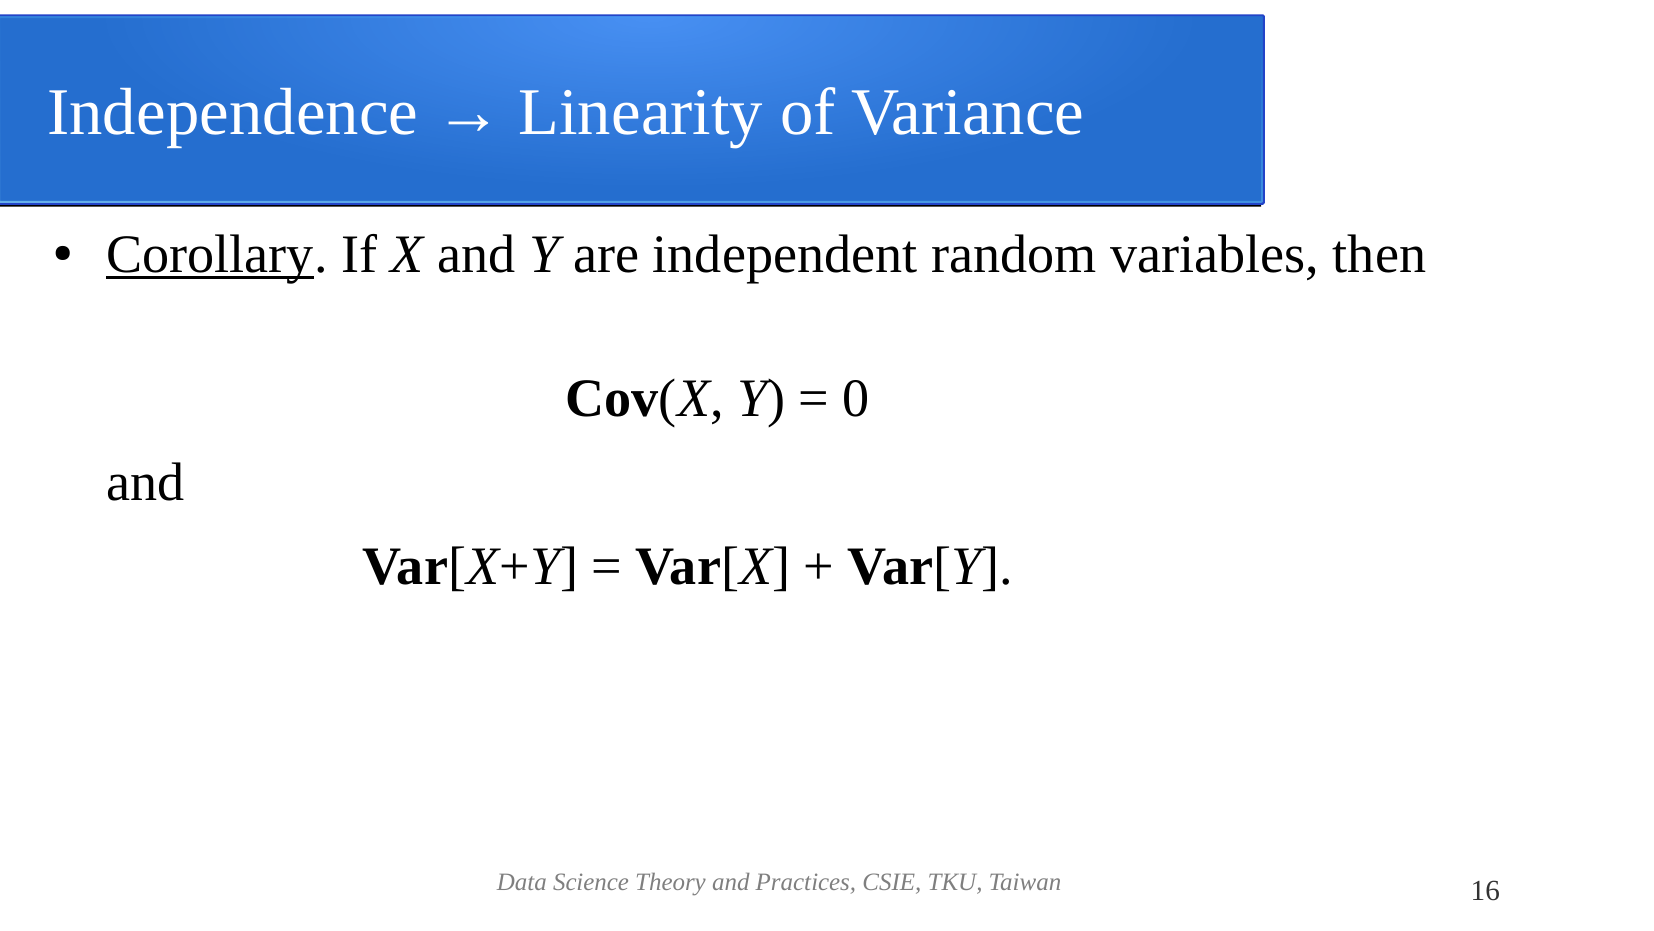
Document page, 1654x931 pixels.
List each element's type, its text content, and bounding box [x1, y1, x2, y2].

list Corollary. If X and Y are independent random variables, then Cov(X, Y) = 0 and Var[X+Y] = Var[X] + Var[Y]. [35, 224, 1524, 764]
title Independence → Linearity of Variance [47, 35, 1199, 189]
